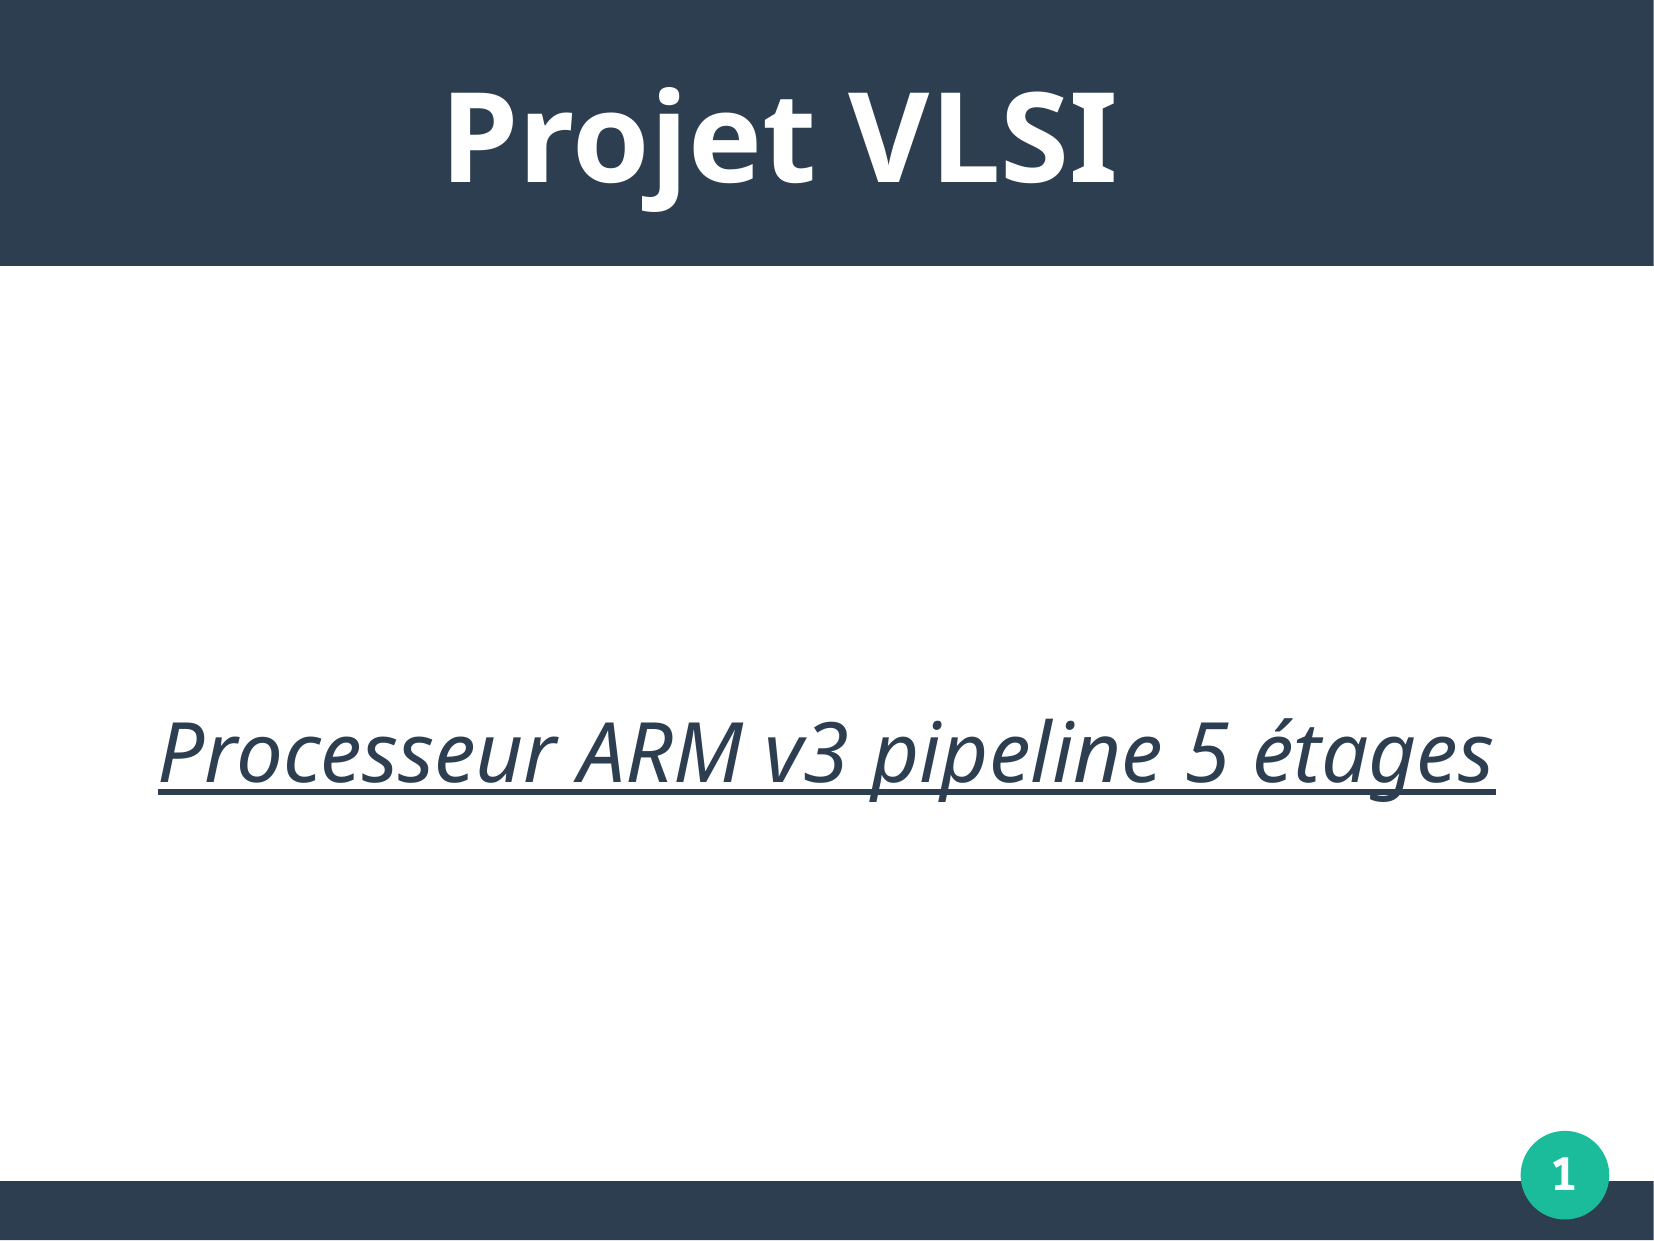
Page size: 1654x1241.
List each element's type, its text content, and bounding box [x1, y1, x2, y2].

text_box 1 [1535, 1133, 1619, 1204]
title Projet VLSI [35, 29, 1524, 237]
subtitle Processeur ARM v3 pipeline 5 étages [82, 389, 1571, 1109]
